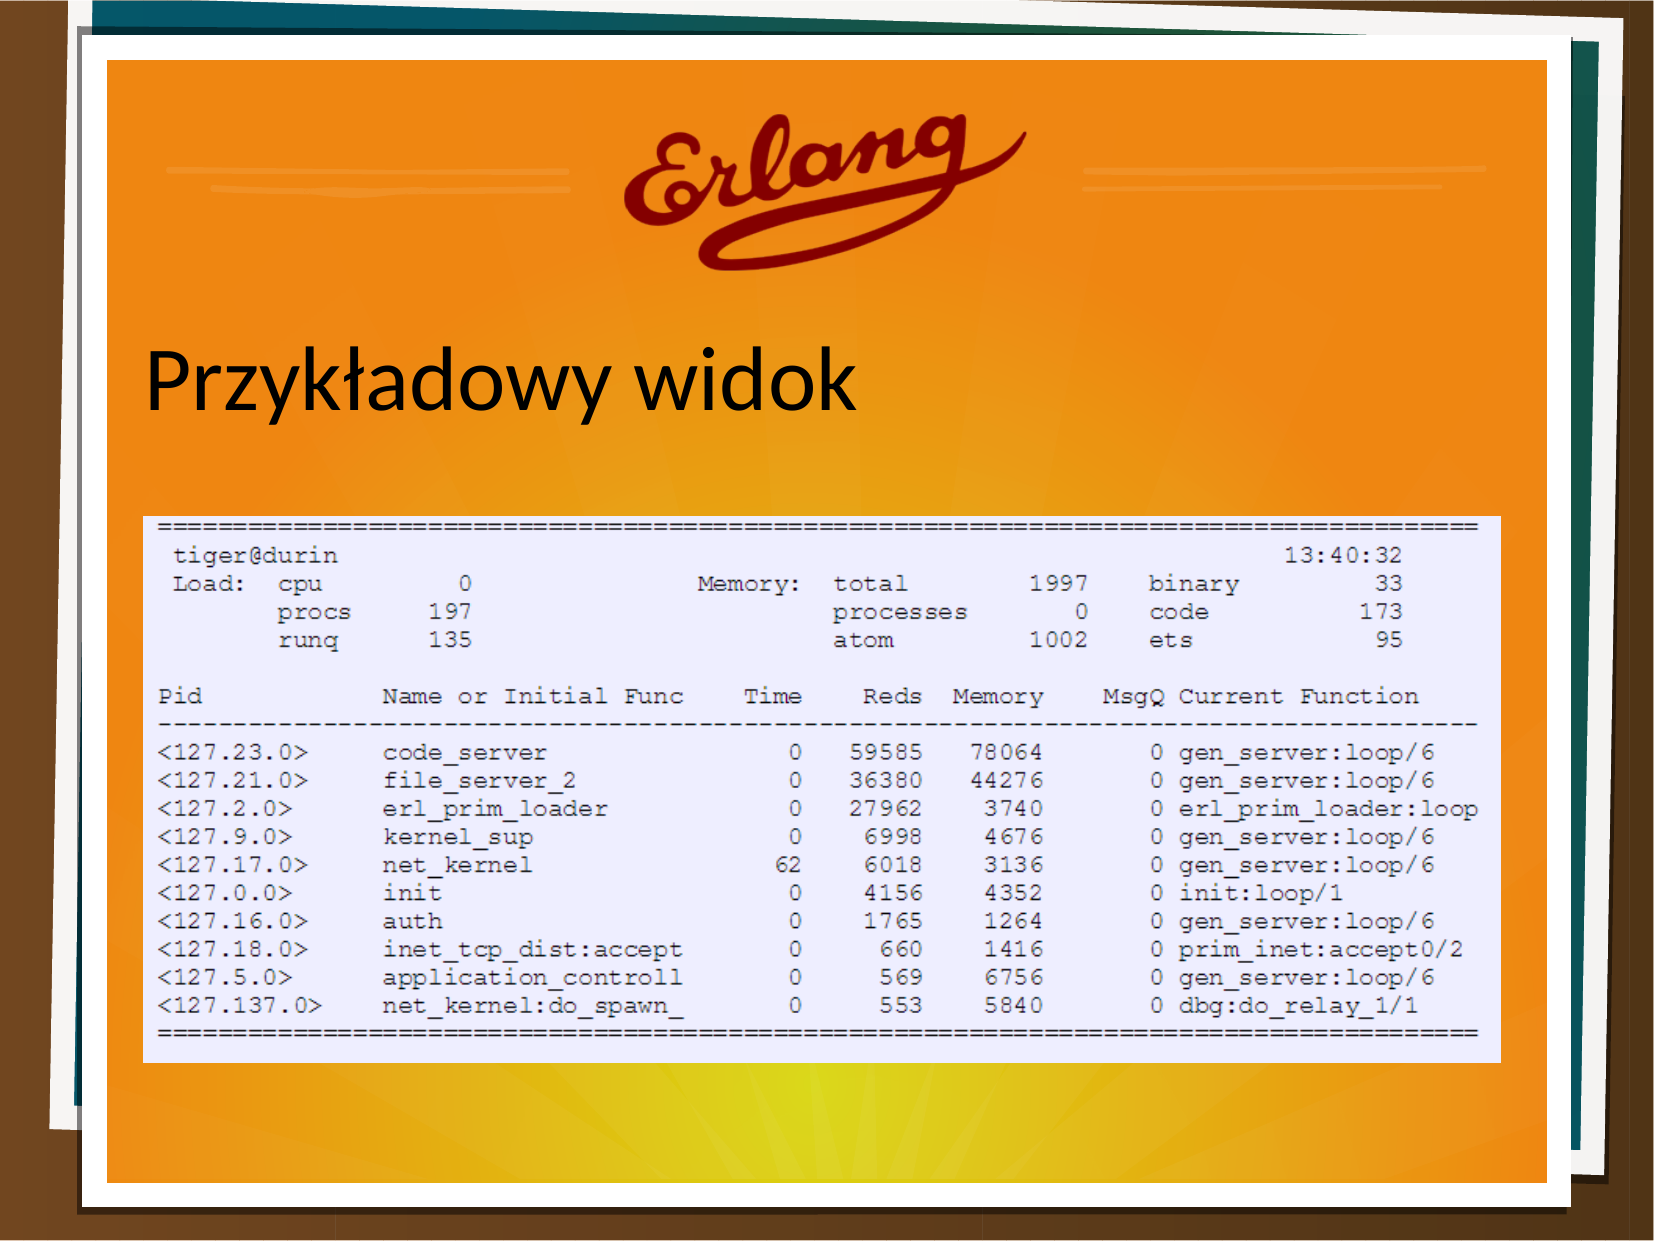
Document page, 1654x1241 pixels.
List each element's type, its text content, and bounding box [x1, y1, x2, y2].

text_box Przykładowy widok [129, 334, 1005, 478]
picture [623, 113, 1028, 272]
picture [143, 516, 1501, 1063]
